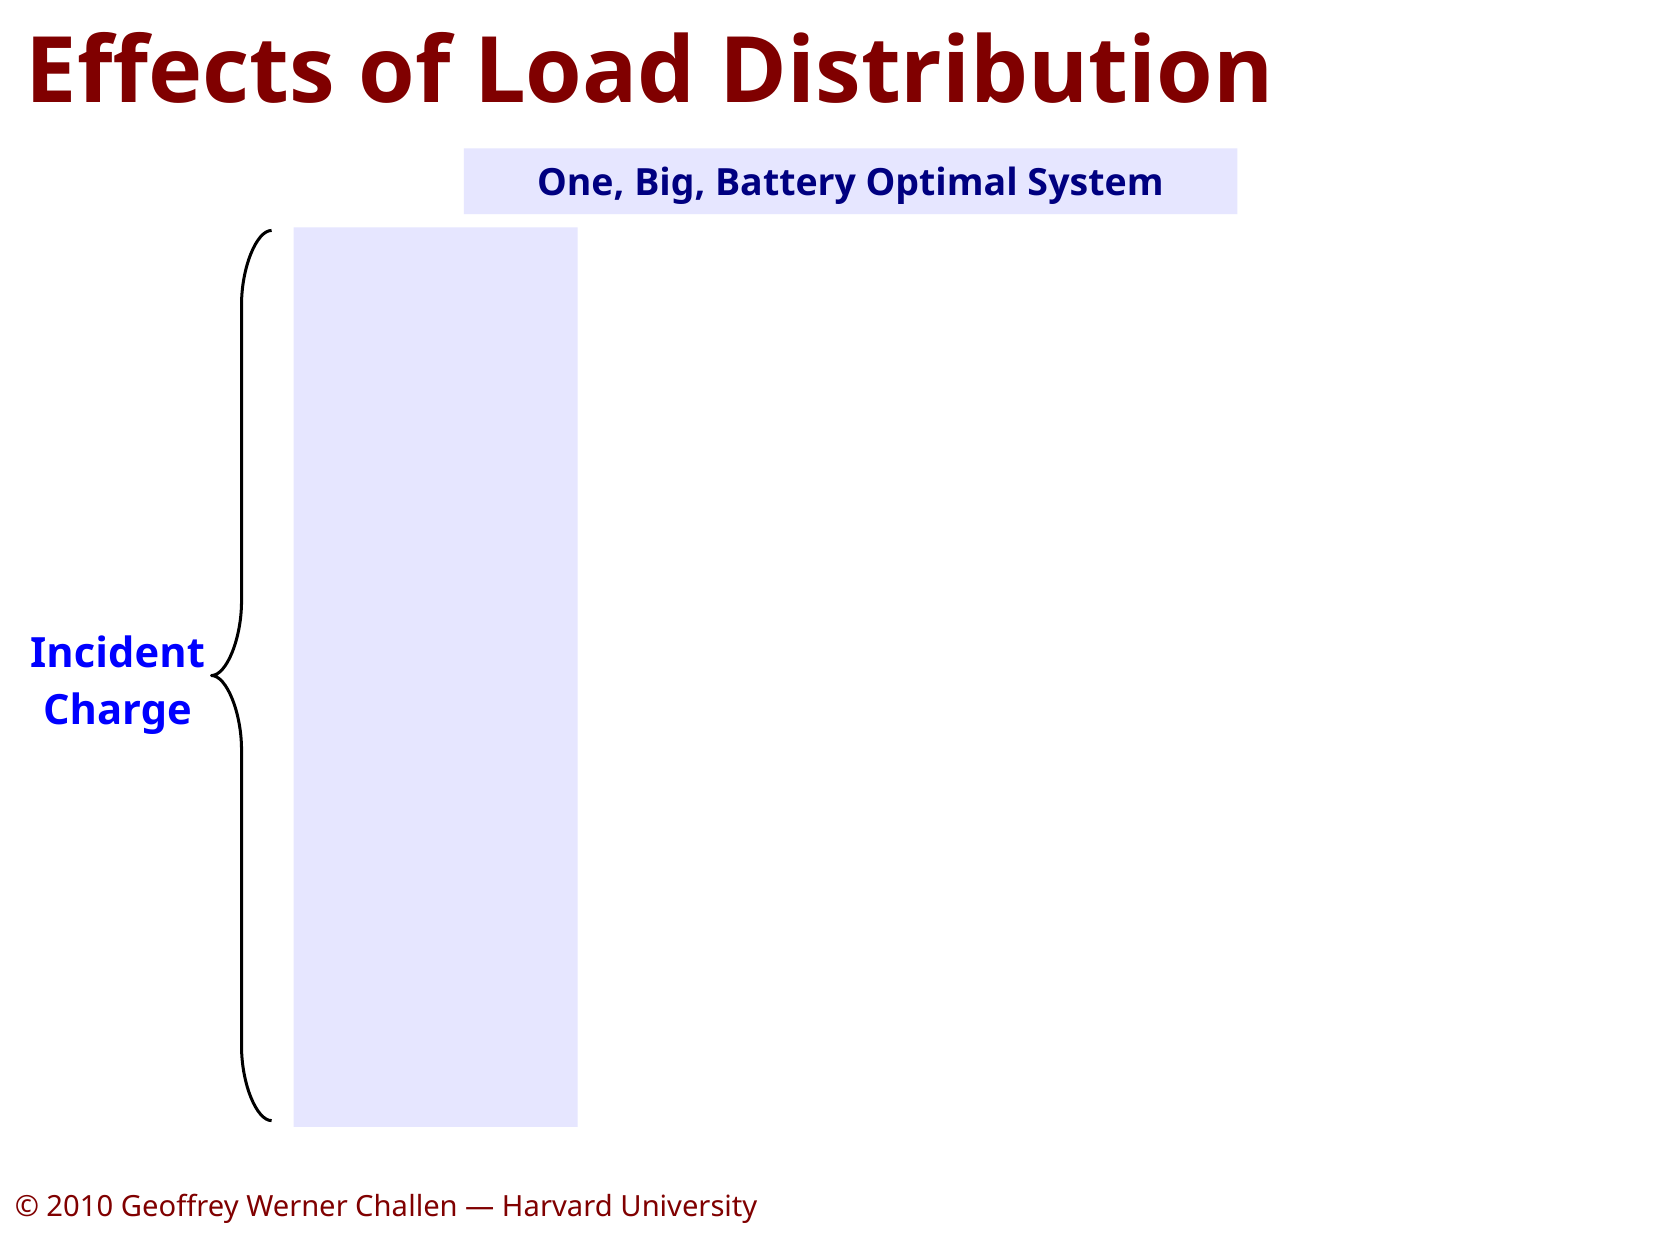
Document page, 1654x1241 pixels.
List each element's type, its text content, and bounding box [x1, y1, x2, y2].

text_box One, Big, Battery Optimal System [463, 148, 1238, 208]
title Effects of Load Distribution [25, 12, 1438, 121]
text_box [293, 227, 578, 1127]
text_box Incident Charge [0, 615, 236, 729]
